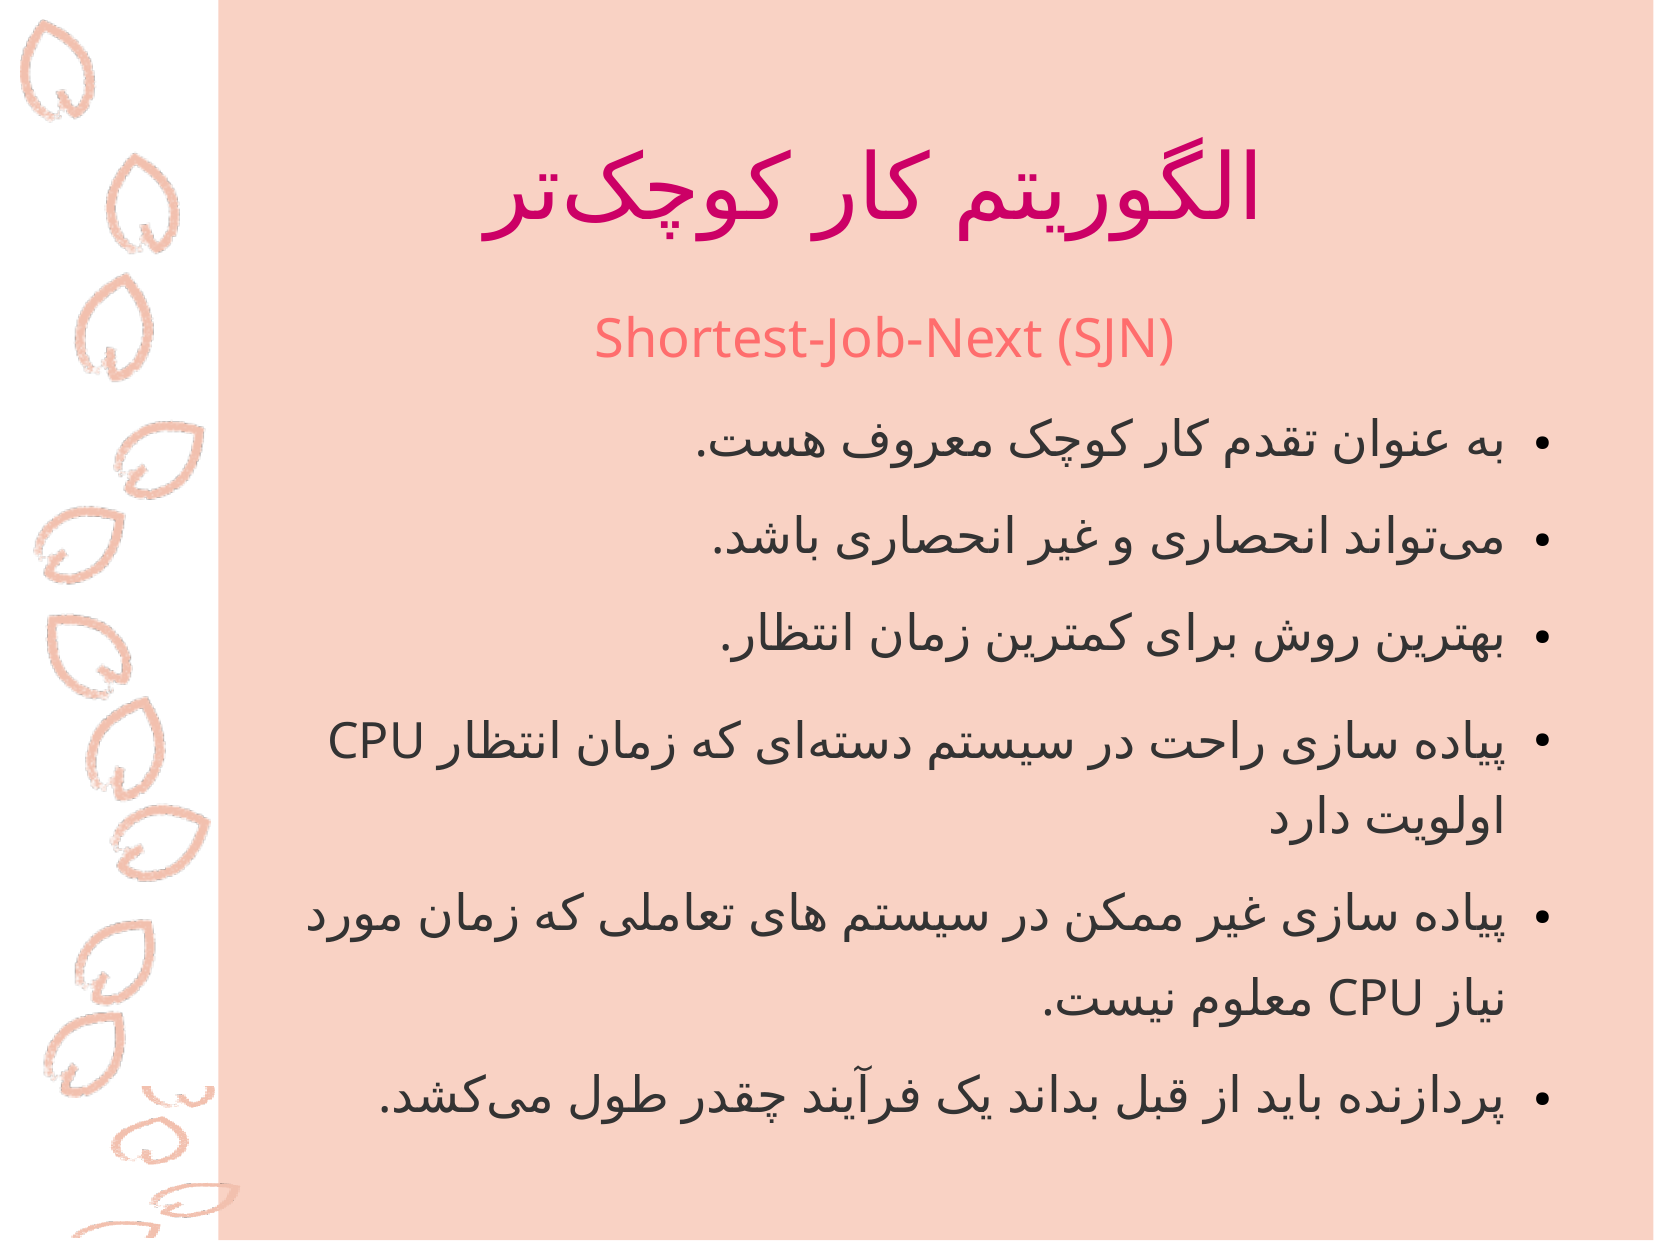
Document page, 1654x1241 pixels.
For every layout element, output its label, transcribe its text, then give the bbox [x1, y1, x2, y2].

title Shortest-Job-Next (SJN) [141, 264, 1630, 409]
list به عنوان تقدم کار کوچک معروف هست. می‌تواند انحصاری و غیر انحصاری باشد. بهترین روش برای کمترین زمان انتظار. پیاده سازی راحت در سیستم دسته‌ای که زمان انتظار CPU اولویت دارد پیاده سازی غیر ممکن در سیستم های تعاملی که زمان مورد نیاز CPU معلوم نیست. پردازنده باید از قبل بداند یک فرآیند چقدر طول می‌کشد. [266, 409, 1561, 1142]
picture [20, 19, 247, 1238]
title الگوریتم کار کوچک‌تر [183, 93, 1567, 264]
